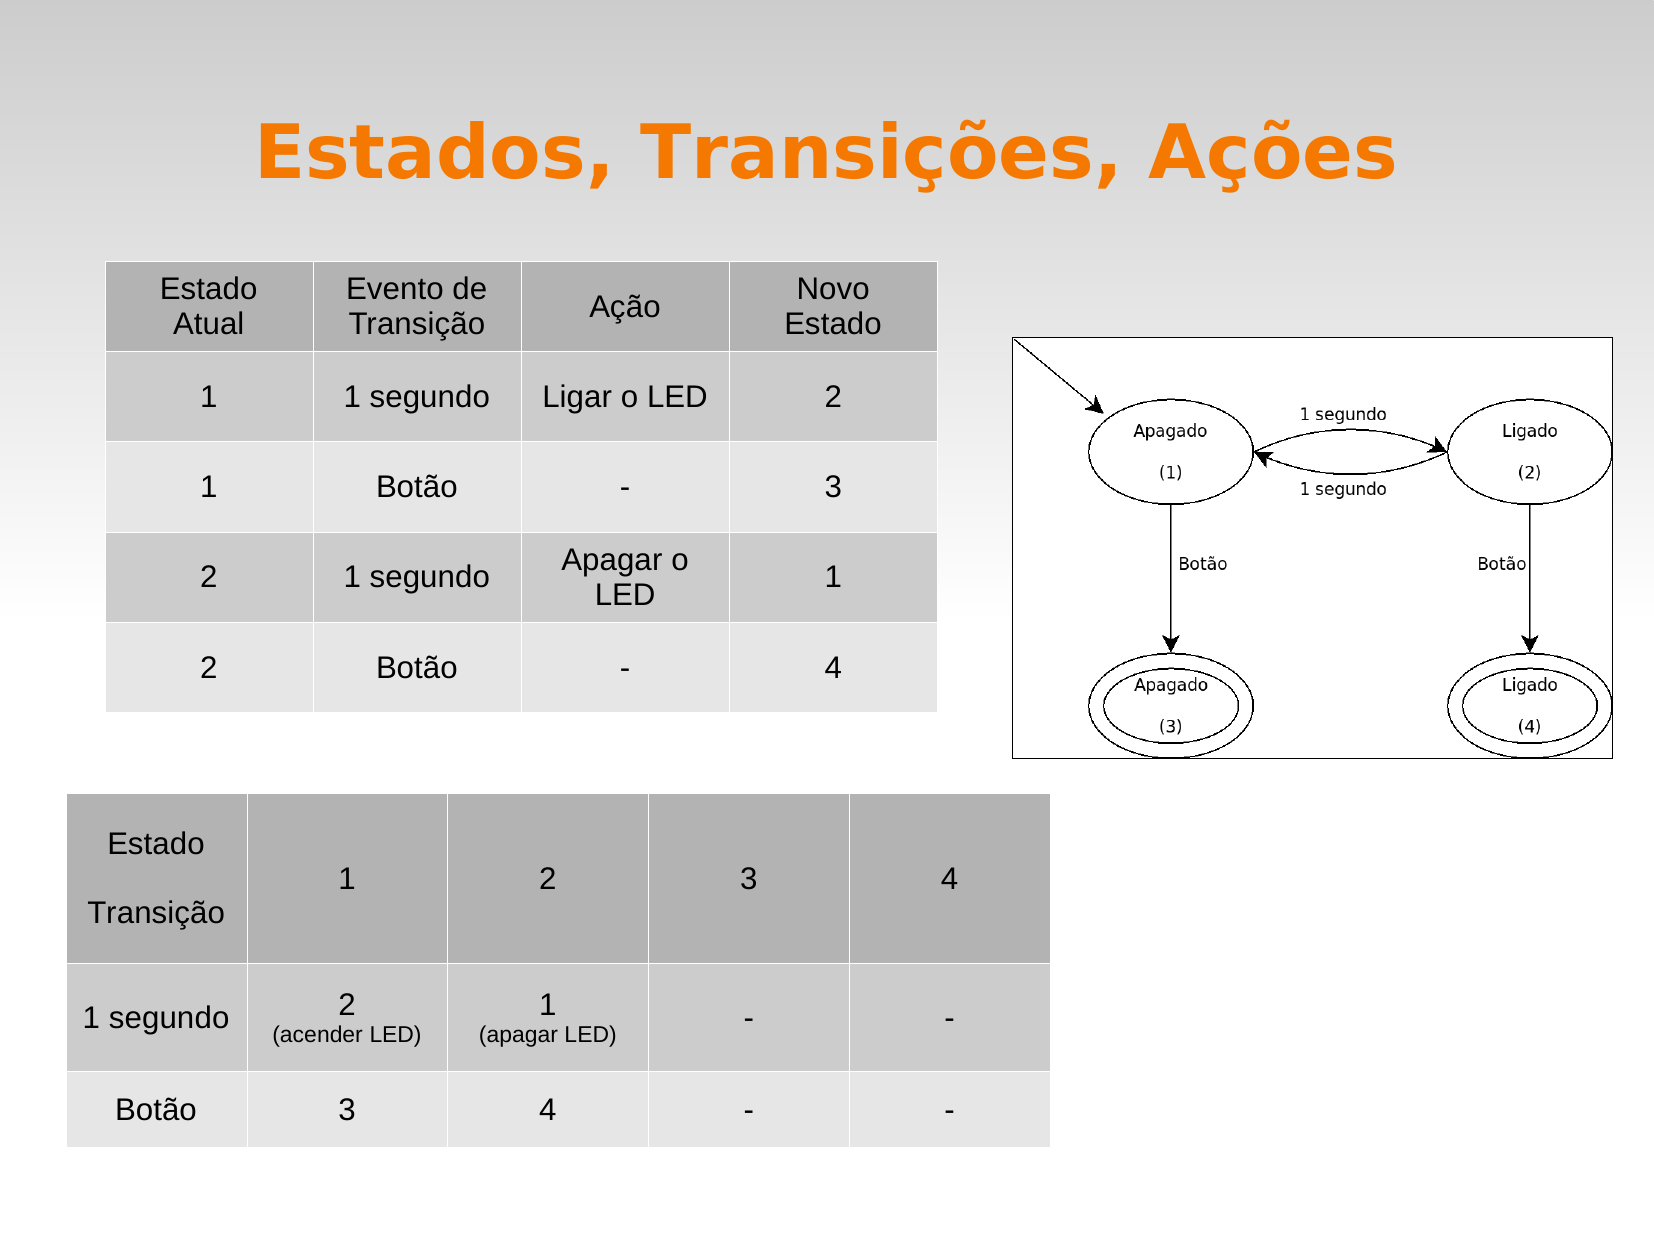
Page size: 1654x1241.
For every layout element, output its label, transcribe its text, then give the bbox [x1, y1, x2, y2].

table_cell 1 segundo [314, 533, 521, 622]
table_cell 2 [106, 533, 313, 622]
table_cell 2 [730, 352, 937, 441]
table_cell 2 (acender LED) [248, 964, 447, 1071]
picture [1012, 337, 1613, 759]
table_cell 1 [106, 352, 313, 441]
table_cell - [649, 964, 849, 1071]
table_header Evento de Transição [314, 262, 521, 351]
table_cell Ligar o LED [522, 352, 729, 441]
table_cell Botão [314, 442, 521, 532]
table_cell 1 [730, 533, 937, 622]
table_cell Apagar o LED [522, 533, 729, 622]
table_header Ação [522, 262, 729, 351]
table_cell 1 segundo [67, 964, 247, 1071]
table_cell - [522, 442, 729, 532]
table_cell 4 [448, 1072, 648, 1147]
table_cell - [850, 1072, 1050, 1147]
table_header Estado Atual [106, 262, 313, 351]
table_cell - [850, 964, 1050, 1071]
title Estados, Transições, Ações [82, 49, 1571, 257]
table_cell - [649, 1072, 849, 1147]
table_cell 4 [730, 623, 937, 712]
table_cell 2 [106, 623, 313, 712]
table_cell - [522, 623, 729, 712]
table_cell 3 [730, 442, 937, 532]
table_cell Botão [314, 623, 521, 712]
table_header 3 [649, 794, 849, 963]
table_cell 1 [106, 442, 313, 532]
table_header Novo Estado [730, 262, 937, 351]
table_header Estado Transição [67, 794, 247, 963]
table_cell 1 segundo [314, 352, 521, 441]
table_cell Botão [67, 1072, 247, 1147]
table_header 1 [248, 794, 447, 963]
table_header 2 [448, 794, 648, 963]
table_header 4 [850, 794, 1050, 963]
table_cell 3 [248, 1072, 447, 1147]
table_cell 1 (apagar LED) [448, 964, 648, 1071]
